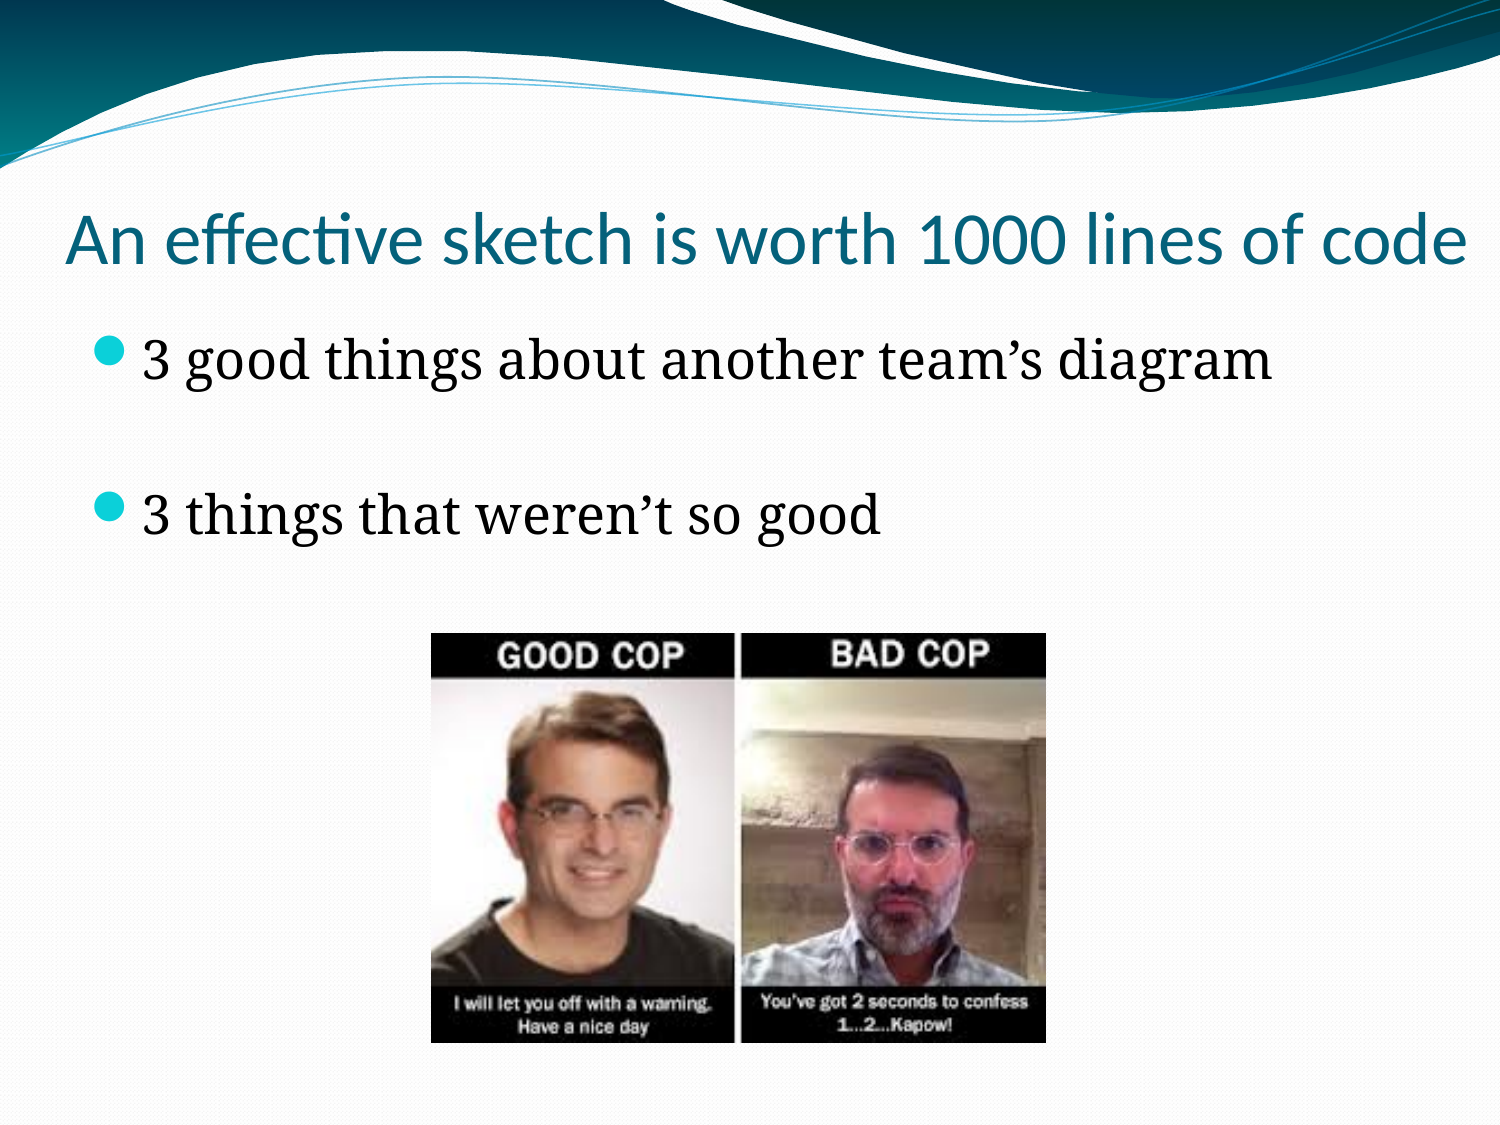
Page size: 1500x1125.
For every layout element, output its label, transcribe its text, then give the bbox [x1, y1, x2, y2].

title An effective sketch is worth 1000 lines of code [64, 137, 1490, 280]
picture [431, 633, 1046, 1043]
list 3 good things about another team’s diagram 3 things that weren’t so good [75, 317, 1426, 587]
